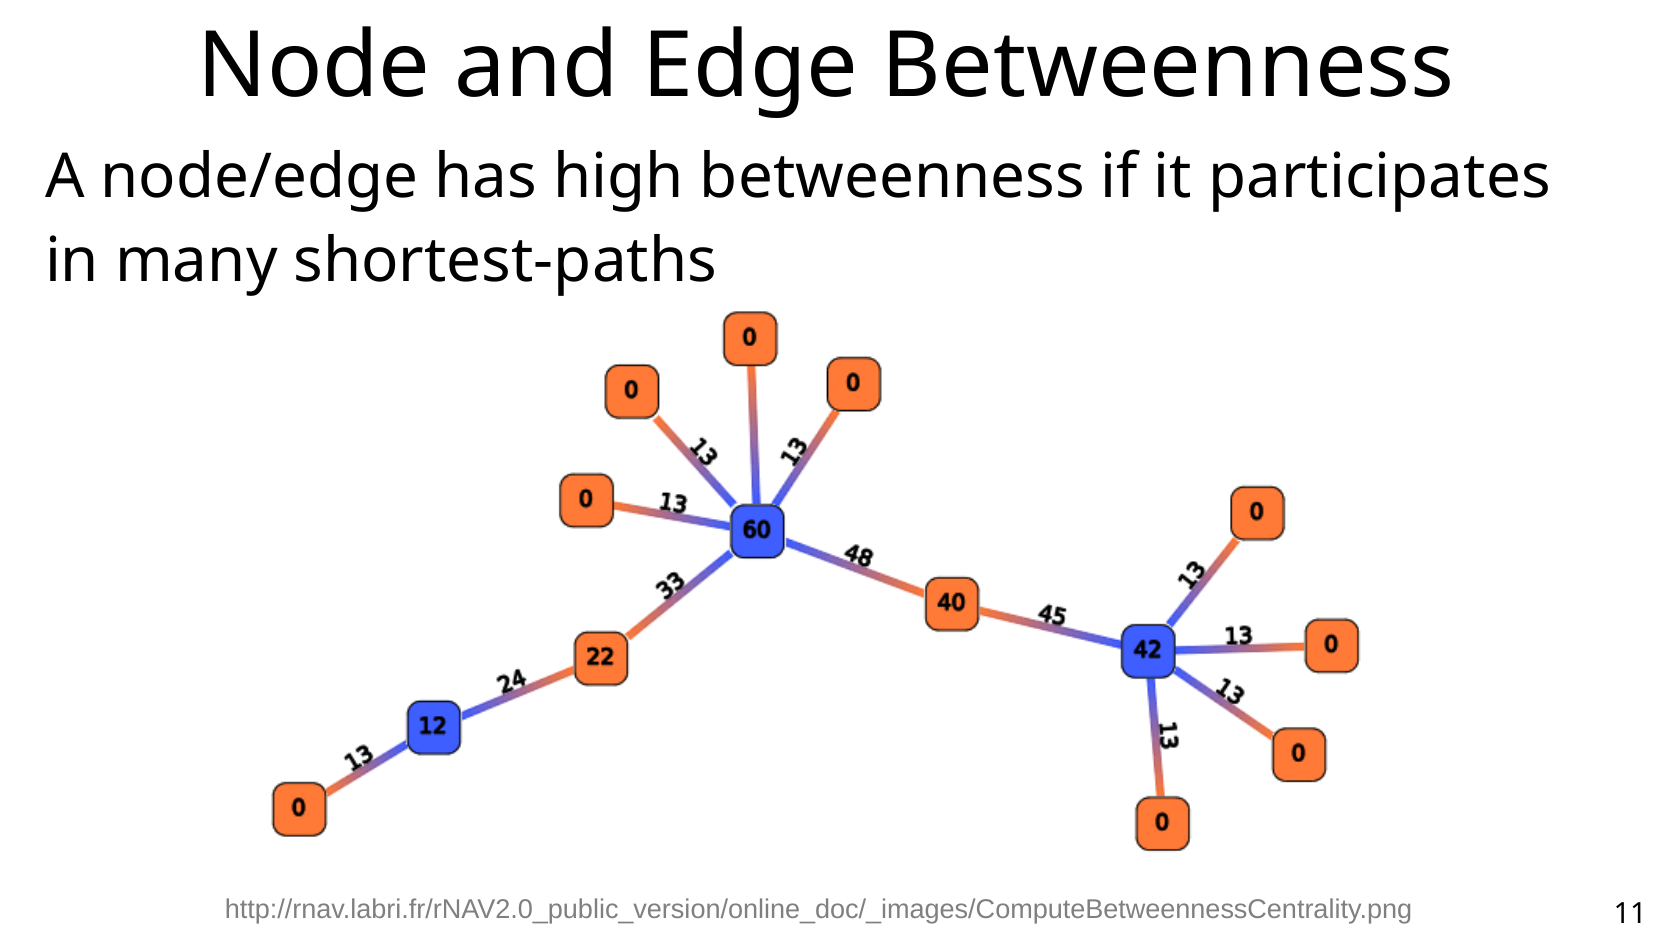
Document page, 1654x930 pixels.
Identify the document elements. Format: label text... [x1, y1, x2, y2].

list A node/edge has high betweenness if it participates in many shortest-paths [45, 130, 1621, 301]
picture [234, 301, 1456, 872]
title Node and Edge Betweenness [82, 2, 1571, 120]
text_box http://rnav.labri.fr/rNAV2.0_public_version/online_doc/_images/ComputeBetweennessCentrality.png [210, 887, 1432, 930]
